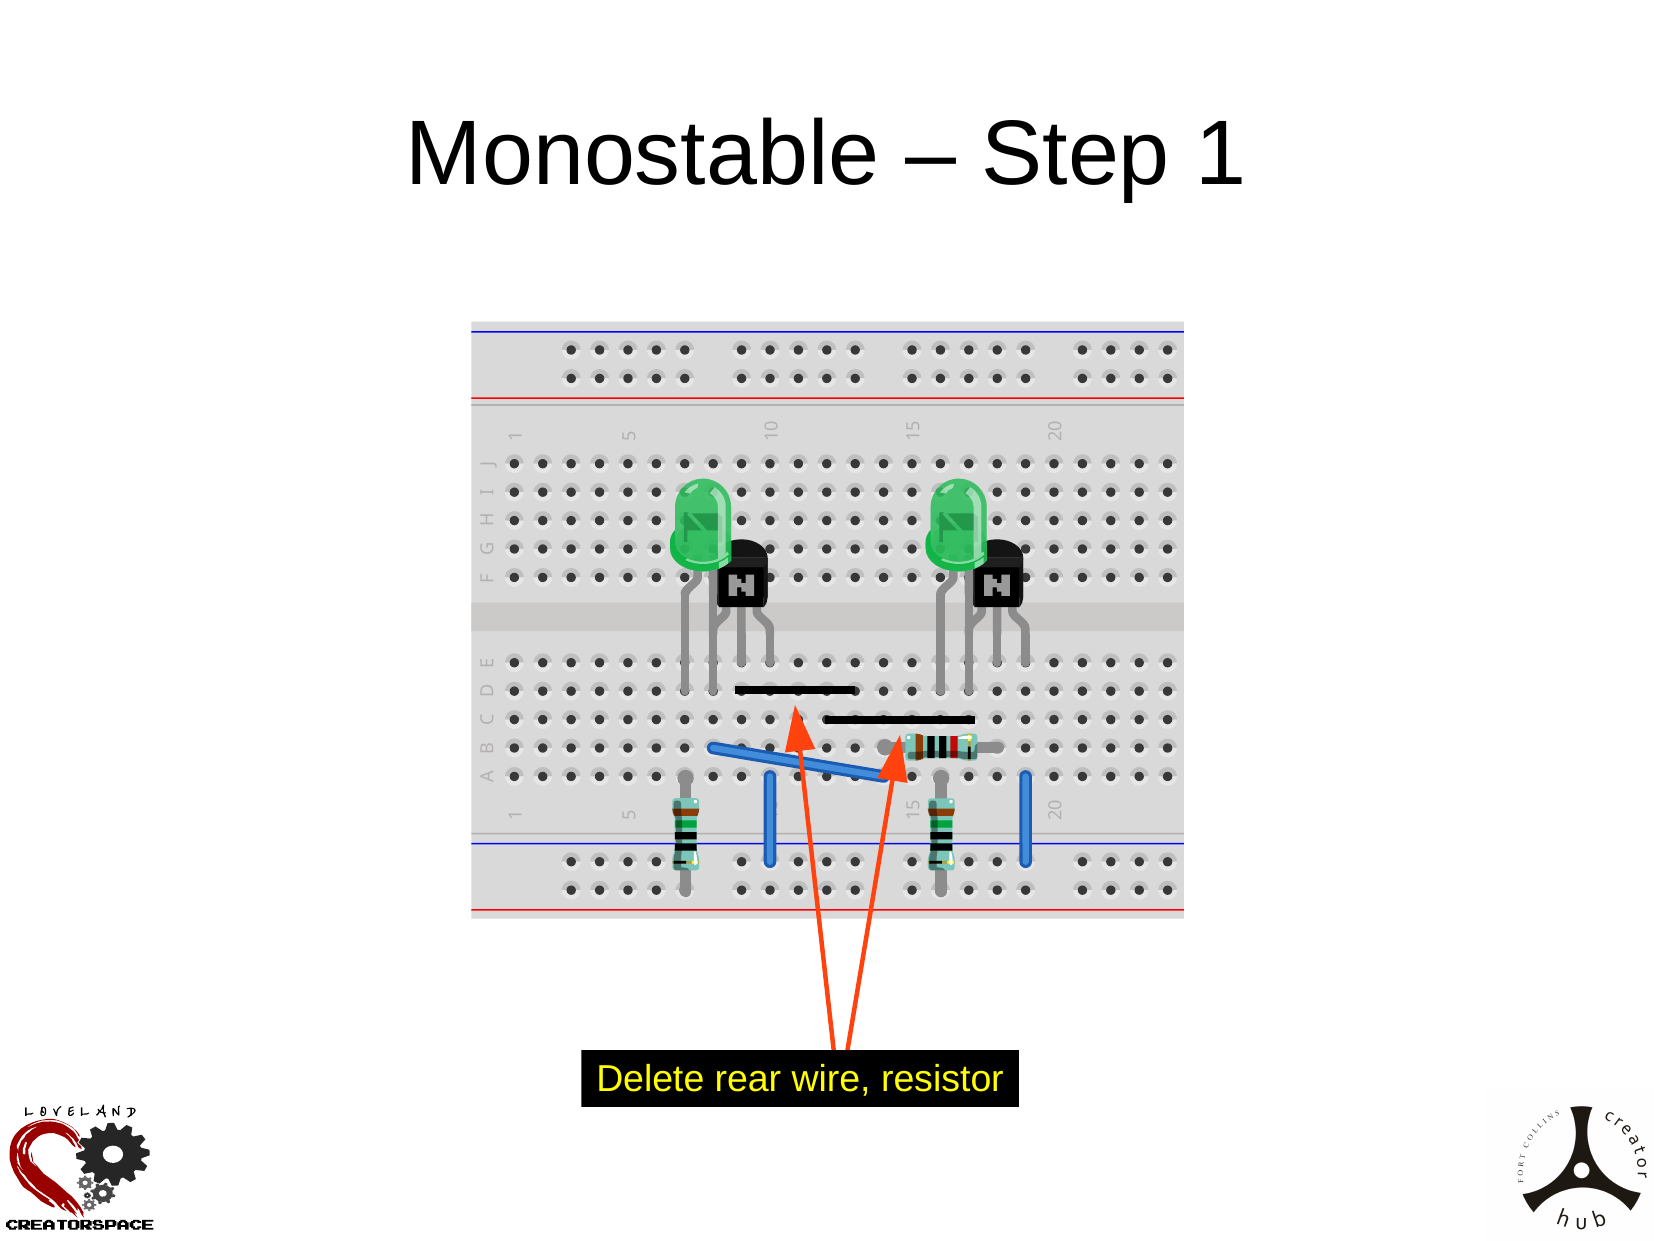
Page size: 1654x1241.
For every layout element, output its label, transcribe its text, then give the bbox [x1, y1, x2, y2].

title Monostable – Step 1 [82, 49, 1571, 257]
picture [1485, 1090, 1654, 1241]
text_box Delete rear wire, resistor [581, 1050, 1019, 1107]
picture [469, 320, 1184, 921]
